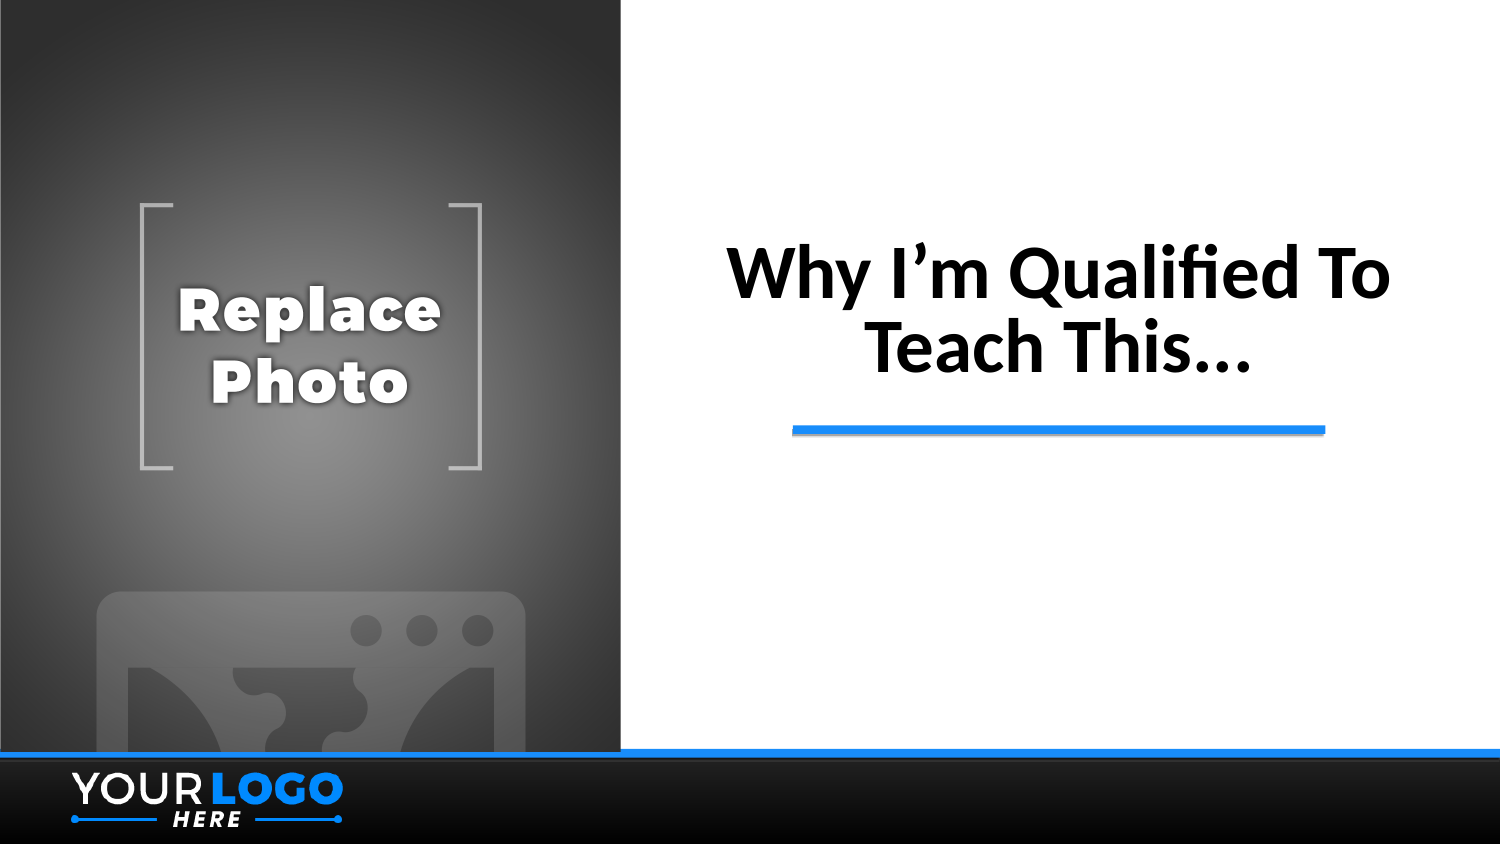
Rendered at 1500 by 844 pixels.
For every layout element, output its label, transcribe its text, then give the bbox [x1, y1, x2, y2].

picture [66, 766, 346, 831]
picture [0, 0, 621, 752]
text_box Why I’m Qualified To Teach This... [651, 202, 1467, 426]
text_box [792, 425, 1326, 434]
